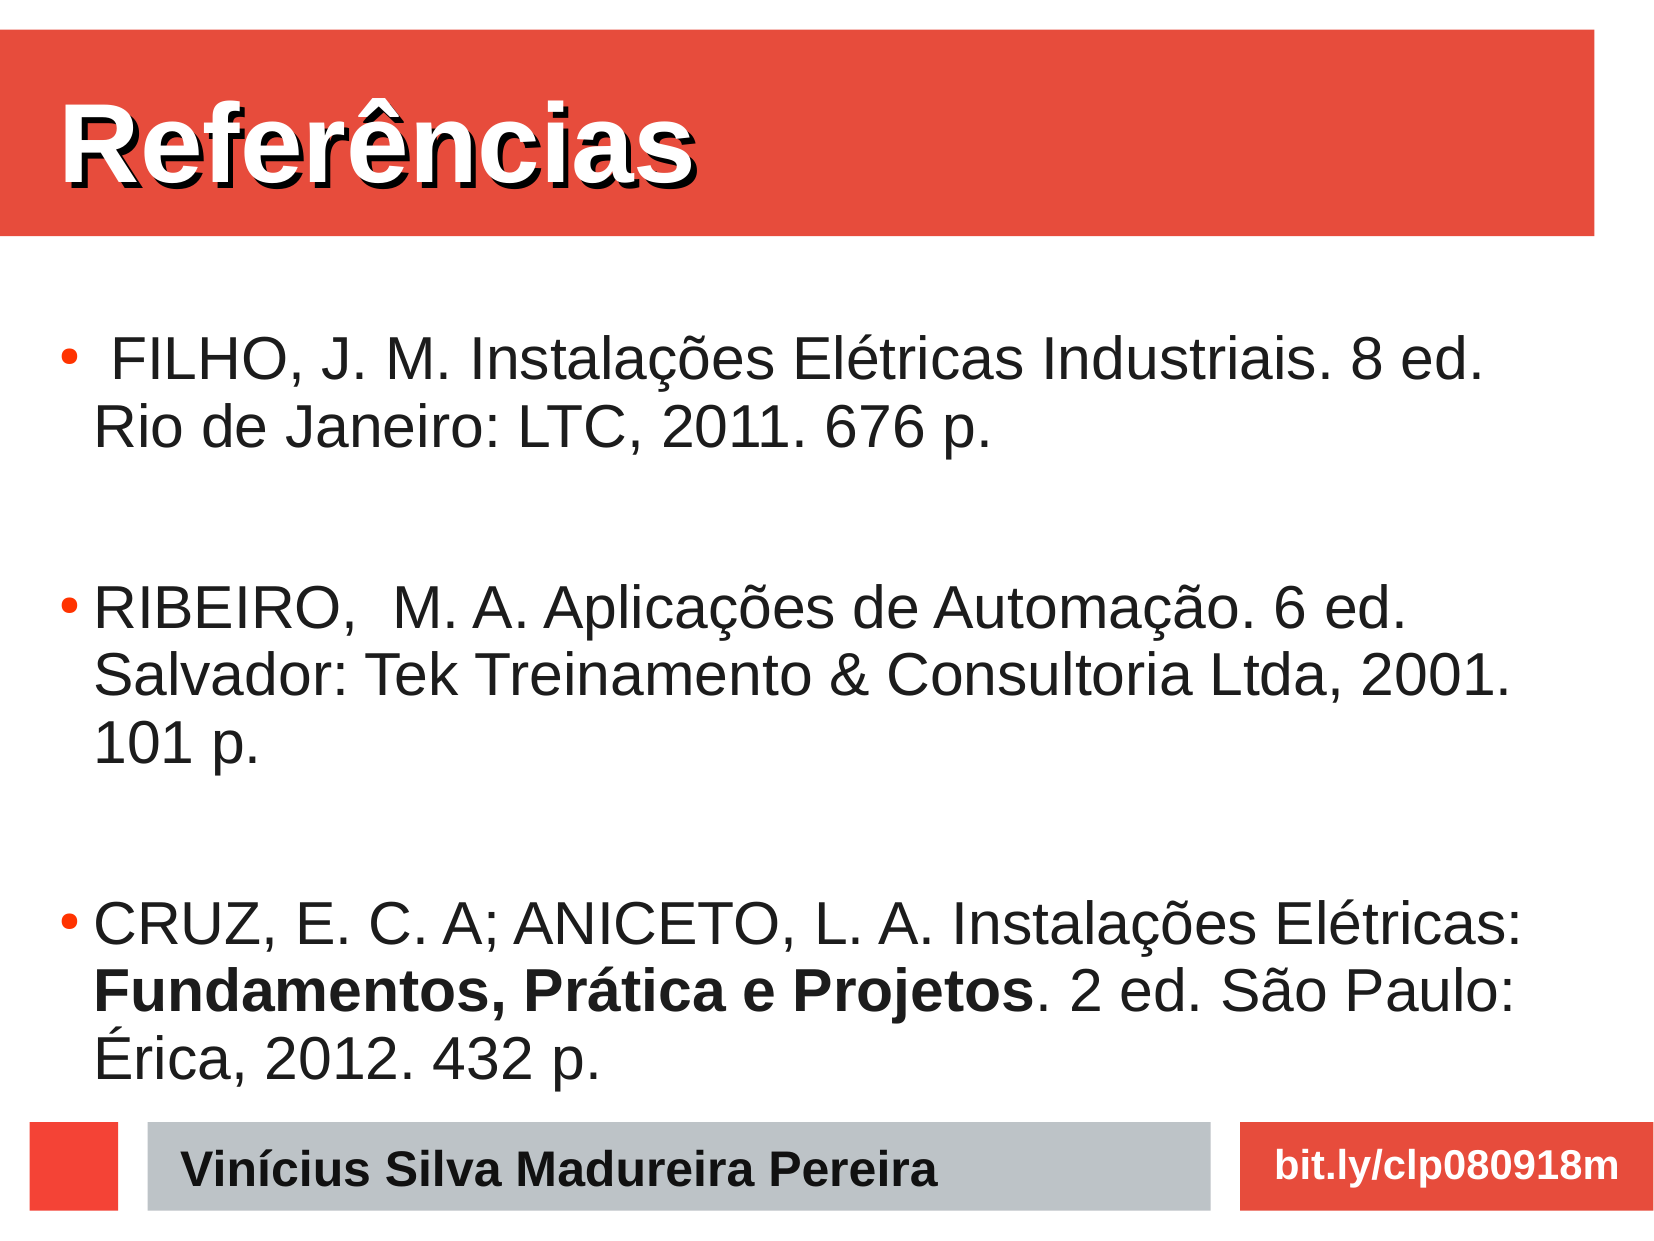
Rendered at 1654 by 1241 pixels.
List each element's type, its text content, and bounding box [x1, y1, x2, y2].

title Referências [59, 59, 1595, 207]
list FILHO, J. M. Instalações Elétricas Industriais. 8 ed. Rio de Janeiro: LTC, 2011. 676 p. RIBEIRO, M. A. Aplicações de Automação. 6 ed. Salvador: Tek Treinamento & Consultoria Ltda, 2001. 101 p. CRUZ, E. C. A; ANICETO, L. A. Instalações Elétricas: Fundamentos, Prática e Projetos. 2 ed. São Paulo: Érica, 2012. 432 p. [59, 324, 1565, 1093]
text_box bit.ly/clp080918m [1228, 1133, 1654, 1205]
text_box Vinícius Silva Madureira Pereira [165, 1133, 1170, 1205]
